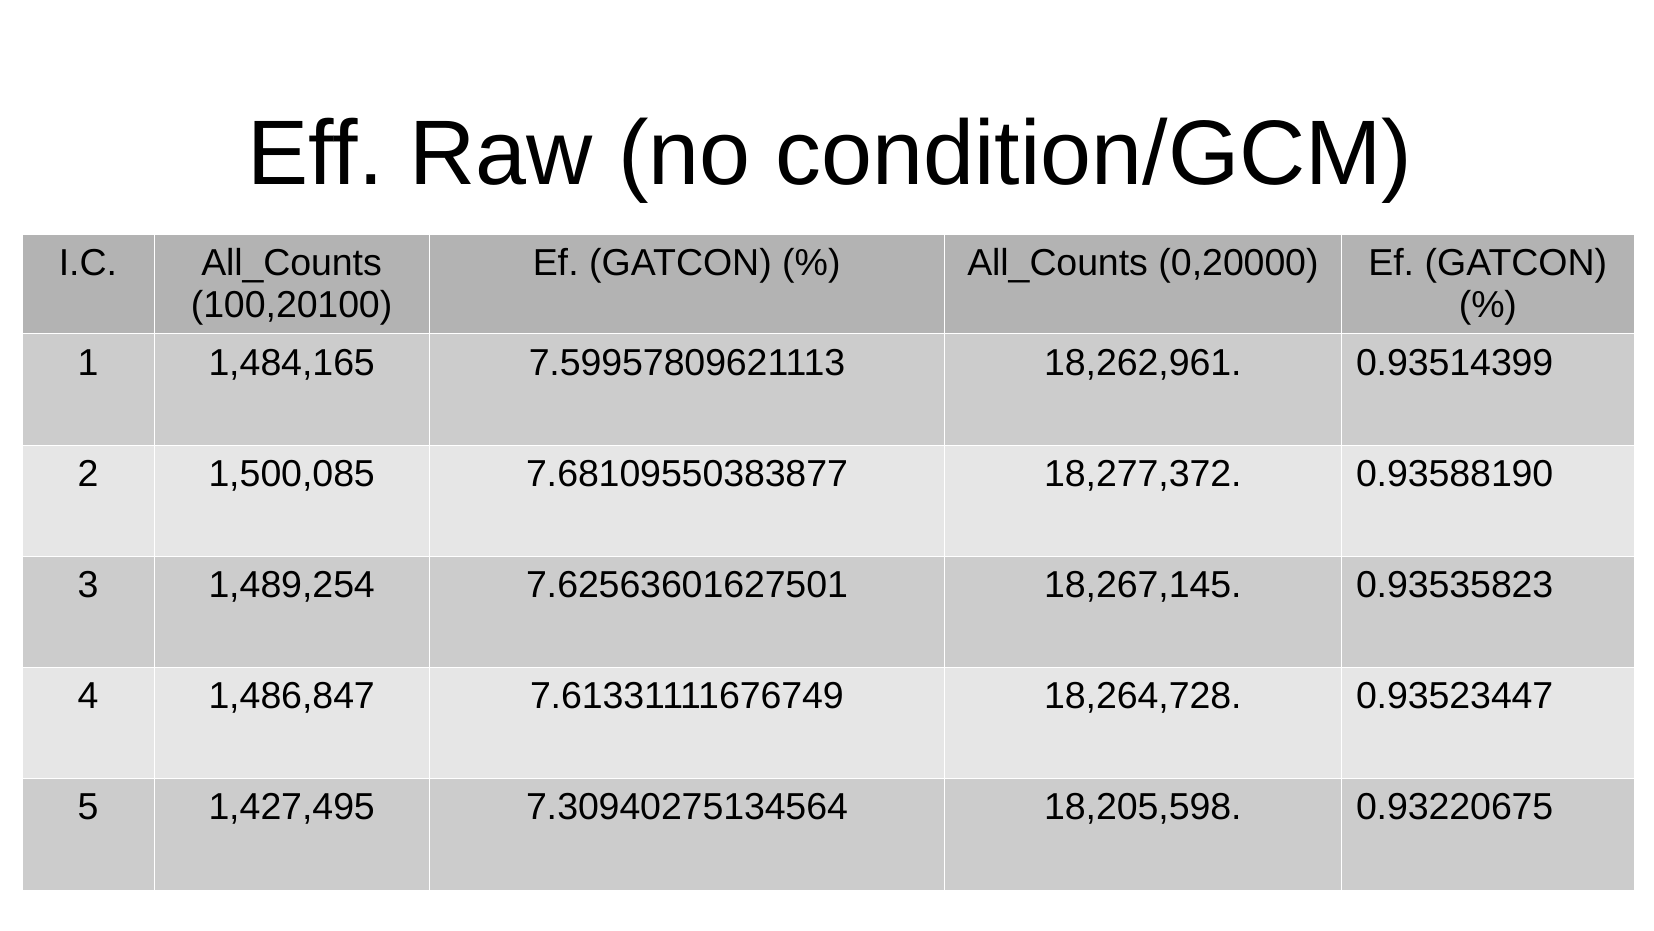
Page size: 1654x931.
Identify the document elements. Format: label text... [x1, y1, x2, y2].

title Eff. Raw (no condition/GCM) [86, 75, 1576, 231]
table_header All_Counts (100,20100) [155, 235, 429, 333]
table_cell 0.93220675 [1342, 779, 1634, 890]
table_cell 0.93588190 [1342, 446, 1634, 556]
table_cell 18,264,728. [945, 668, 1341, 778]
table_header Ef. (GATCON) (%) [1342, 235, 1634, 333]
table_cell 2 [23, 446, 154, 556]
table_cell 4 [23, 668, 154, 778]
table_cell 7.62563601627501 [430, 557, 944, 667]
table_cell 18,262,961. [945, 334, 1341, 445]
table_cell 5 [23, 779, 154, 890]
table_cell 1 [23, 334, 154, 445]
table_cell 18,205,598. [945, 779, 1341, 890]
table_header All_Counts (0,20000) [945, 235, 1341, 333]
table_cell 7.68109550383877 [430, 446, 944, 556]
table_cell 7.61331111676749 [430, 668, 944, 778]
table_cell 18,267,145. [945, 557, 1341, 667]
table_header Ef. (GATCON) (%) [430, 235, 944, 333]
table_cell 0.93514399 [1342, 334, 1634, 445]
table_cell 1,484,165 [155, 334, 429, 445]
table_cell 1,486,847 [155, 668, 429, 778]
table_cell 0.93523447 [1342, 668, 1634, 778]
table_cell 0.93535823 [1342, 557, 1634, 667]
table_cell 7.30940275134564 [430, 779, 944, 890]
table_cell 1,489,254 [155, 557, 429, 667]
table_cell 7.59957809621113 [430, 334, 944, 445]
table_cell 1,427,495 [155, 779, 429, 890]
table_cell 3 [23, 557, 154, 667]
table_cell 18,277,372. [945, 446, 1341, 556]
table_header I.C. [23, 235, 154, 333]
table_cell 1,500,085 [155, 446, 429, 556]
